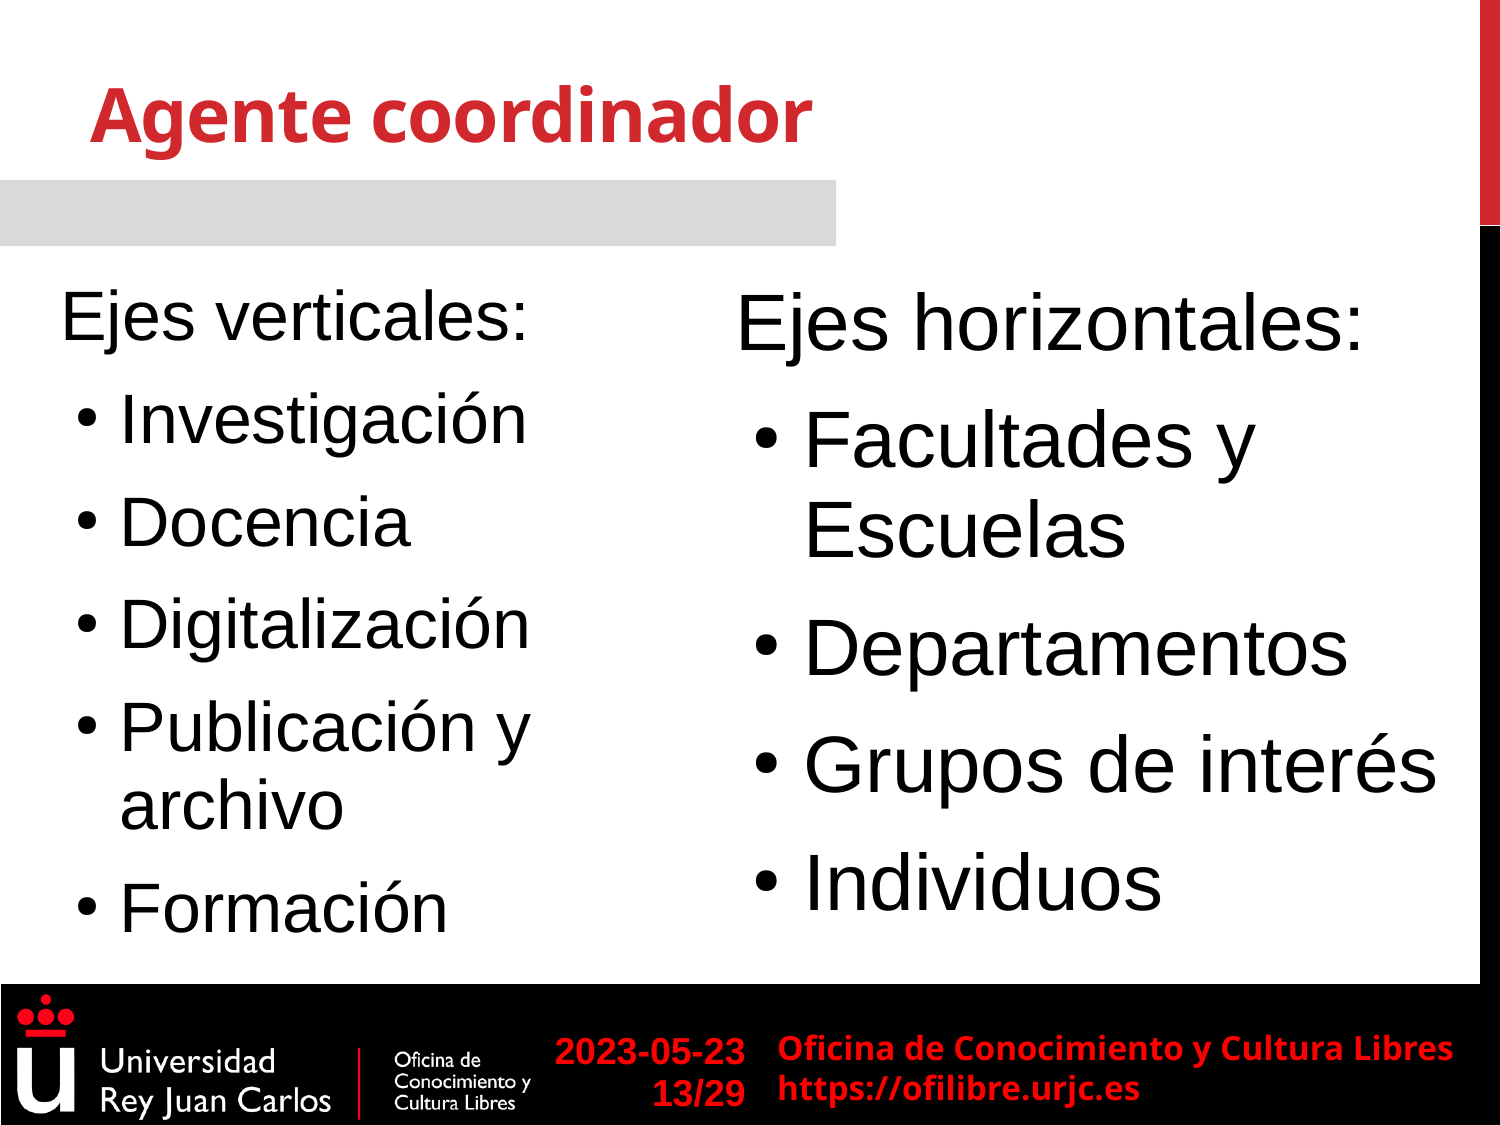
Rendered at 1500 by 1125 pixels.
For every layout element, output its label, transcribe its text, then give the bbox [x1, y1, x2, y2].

picture [17, 994, 531, 1120]
title [75, 15, 1425, 172]
list Ejes horizontales: Facultades y Escuelas Departamentos Grupos de interés Individuos [720, 270, 1456, 961]
list Ejes verticales: Investigación Docencia Digitalización Publicación y archivo Formación [45, 270, 691, 961]
text_box Agente coordinador [0, 24, 1326, 172]
